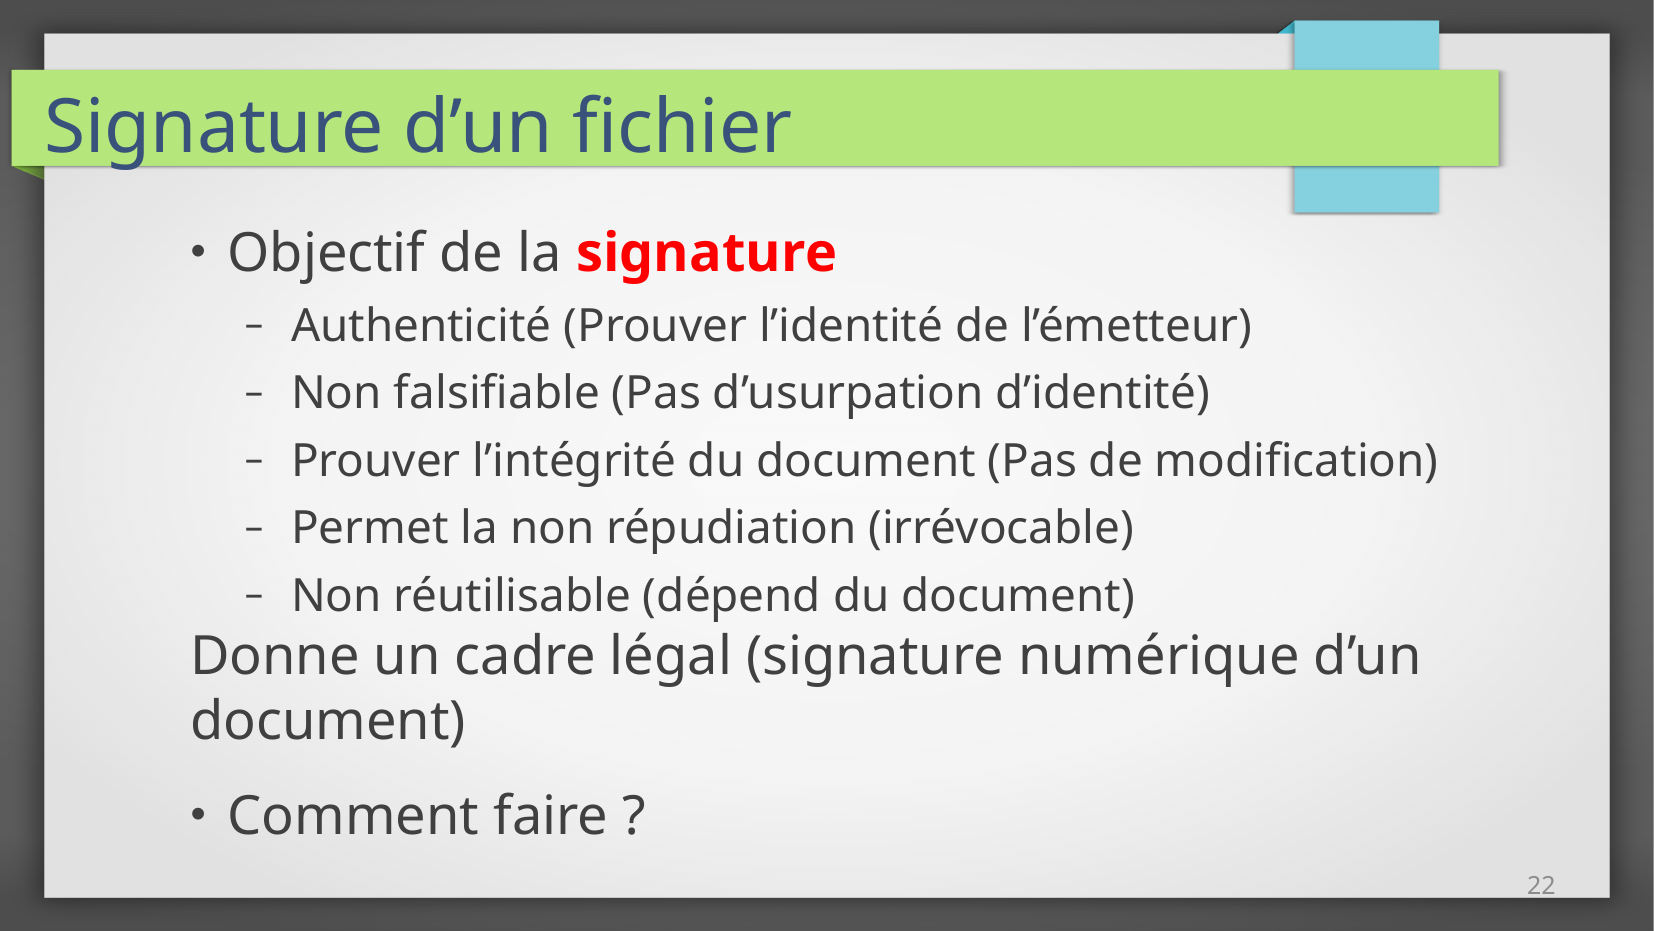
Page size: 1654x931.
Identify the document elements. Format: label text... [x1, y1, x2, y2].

text_box Objectif de la signature Authenticité (Prouver l’identité de l’émetteur) Non falsifiable (Pas d’usurpation d’identité) Prouver l’intégrité du document (Pas de modification) Permet la non répudiation (irrévocable) Non réutilisable (dépend du document) Donne un cadre légal (signature numérique d’un document) Comment faire ? [175, 216, 1595, 863]
text_box <numéro> [1184, 862, 1571, 912]
text_box Signature d’un fichier [29, 29, 1518, 174]
picture [0, 0, 1654, 931]
